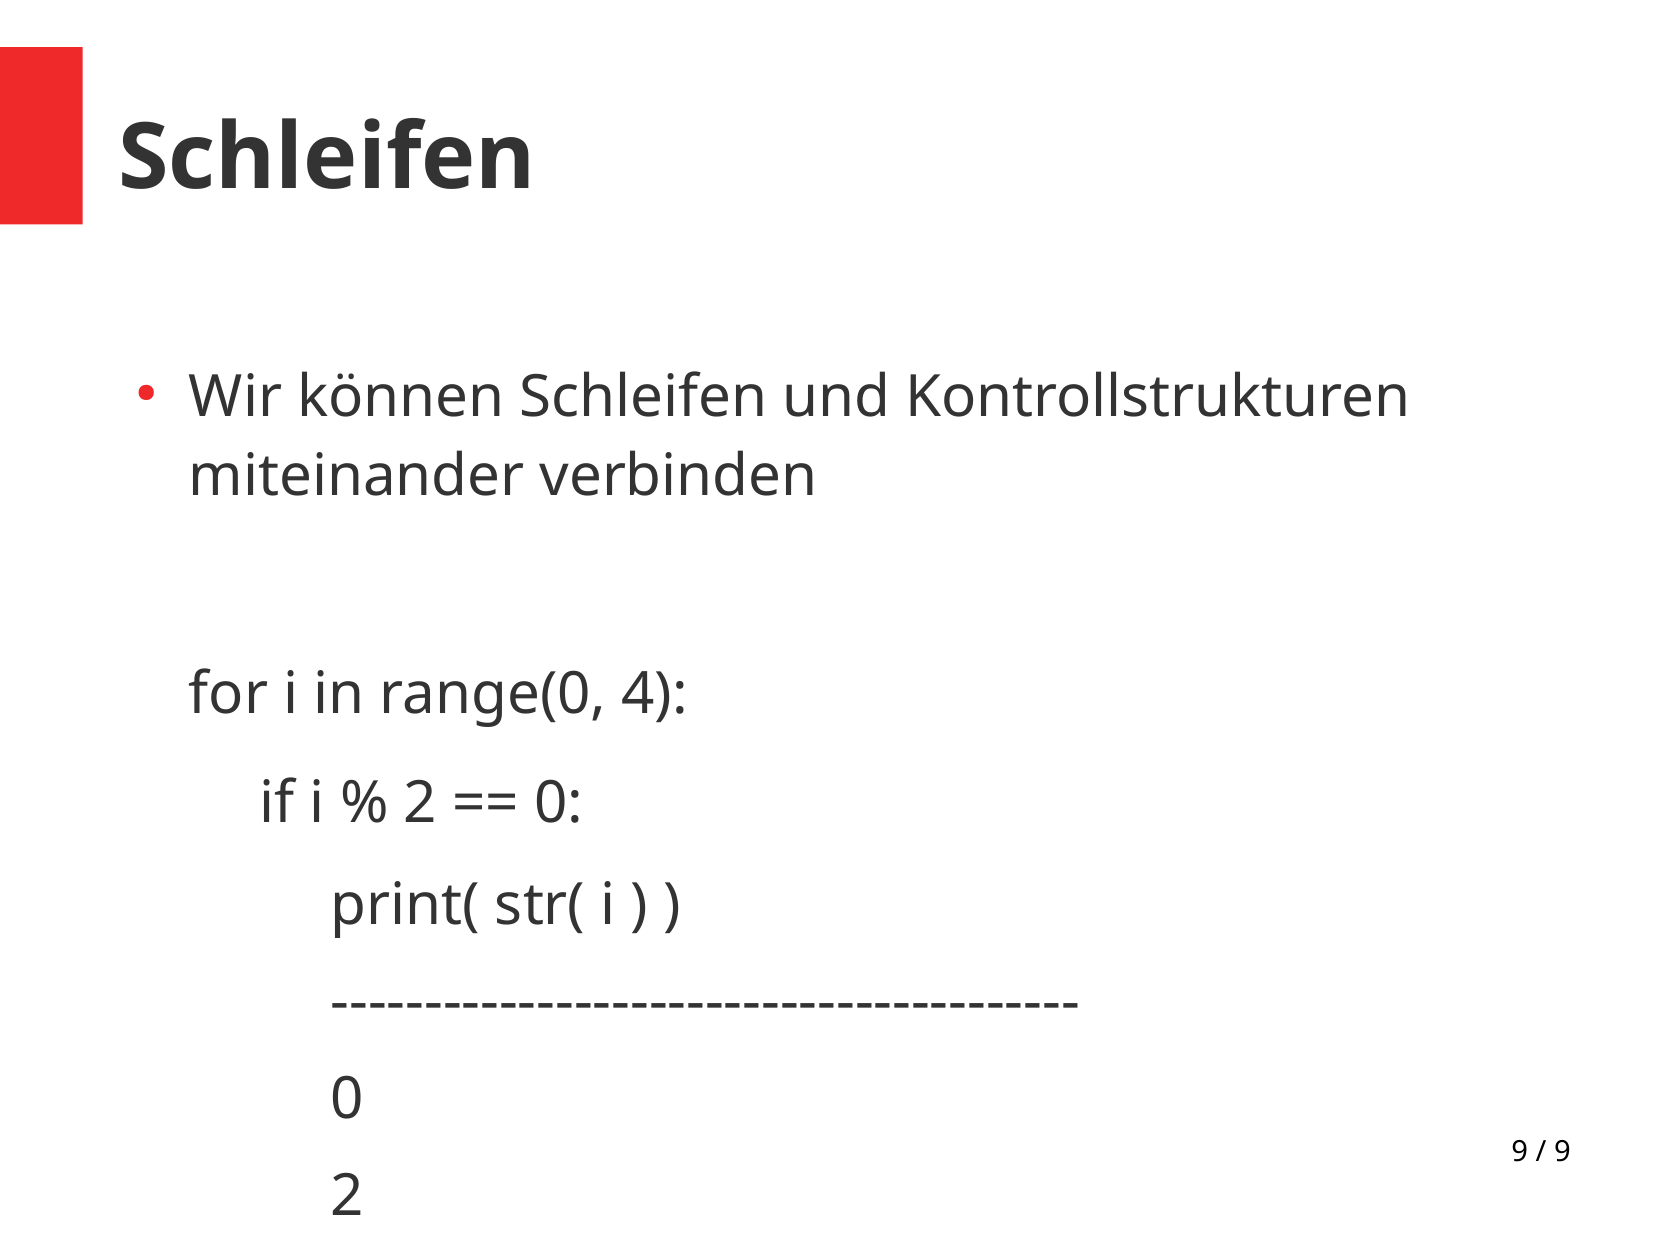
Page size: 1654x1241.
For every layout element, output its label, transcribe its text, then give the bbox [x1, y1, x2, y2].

list Wir können Schleifen und Kontrollstrukturen miteinander verbinden for i in range(0, 4): if i % 2 == 0: print( str( i ) ) ---------------------------------------- 0 2 4 [118, 354, 1536, 1074]
title Schleifen [118, 49, 1571, 257]
